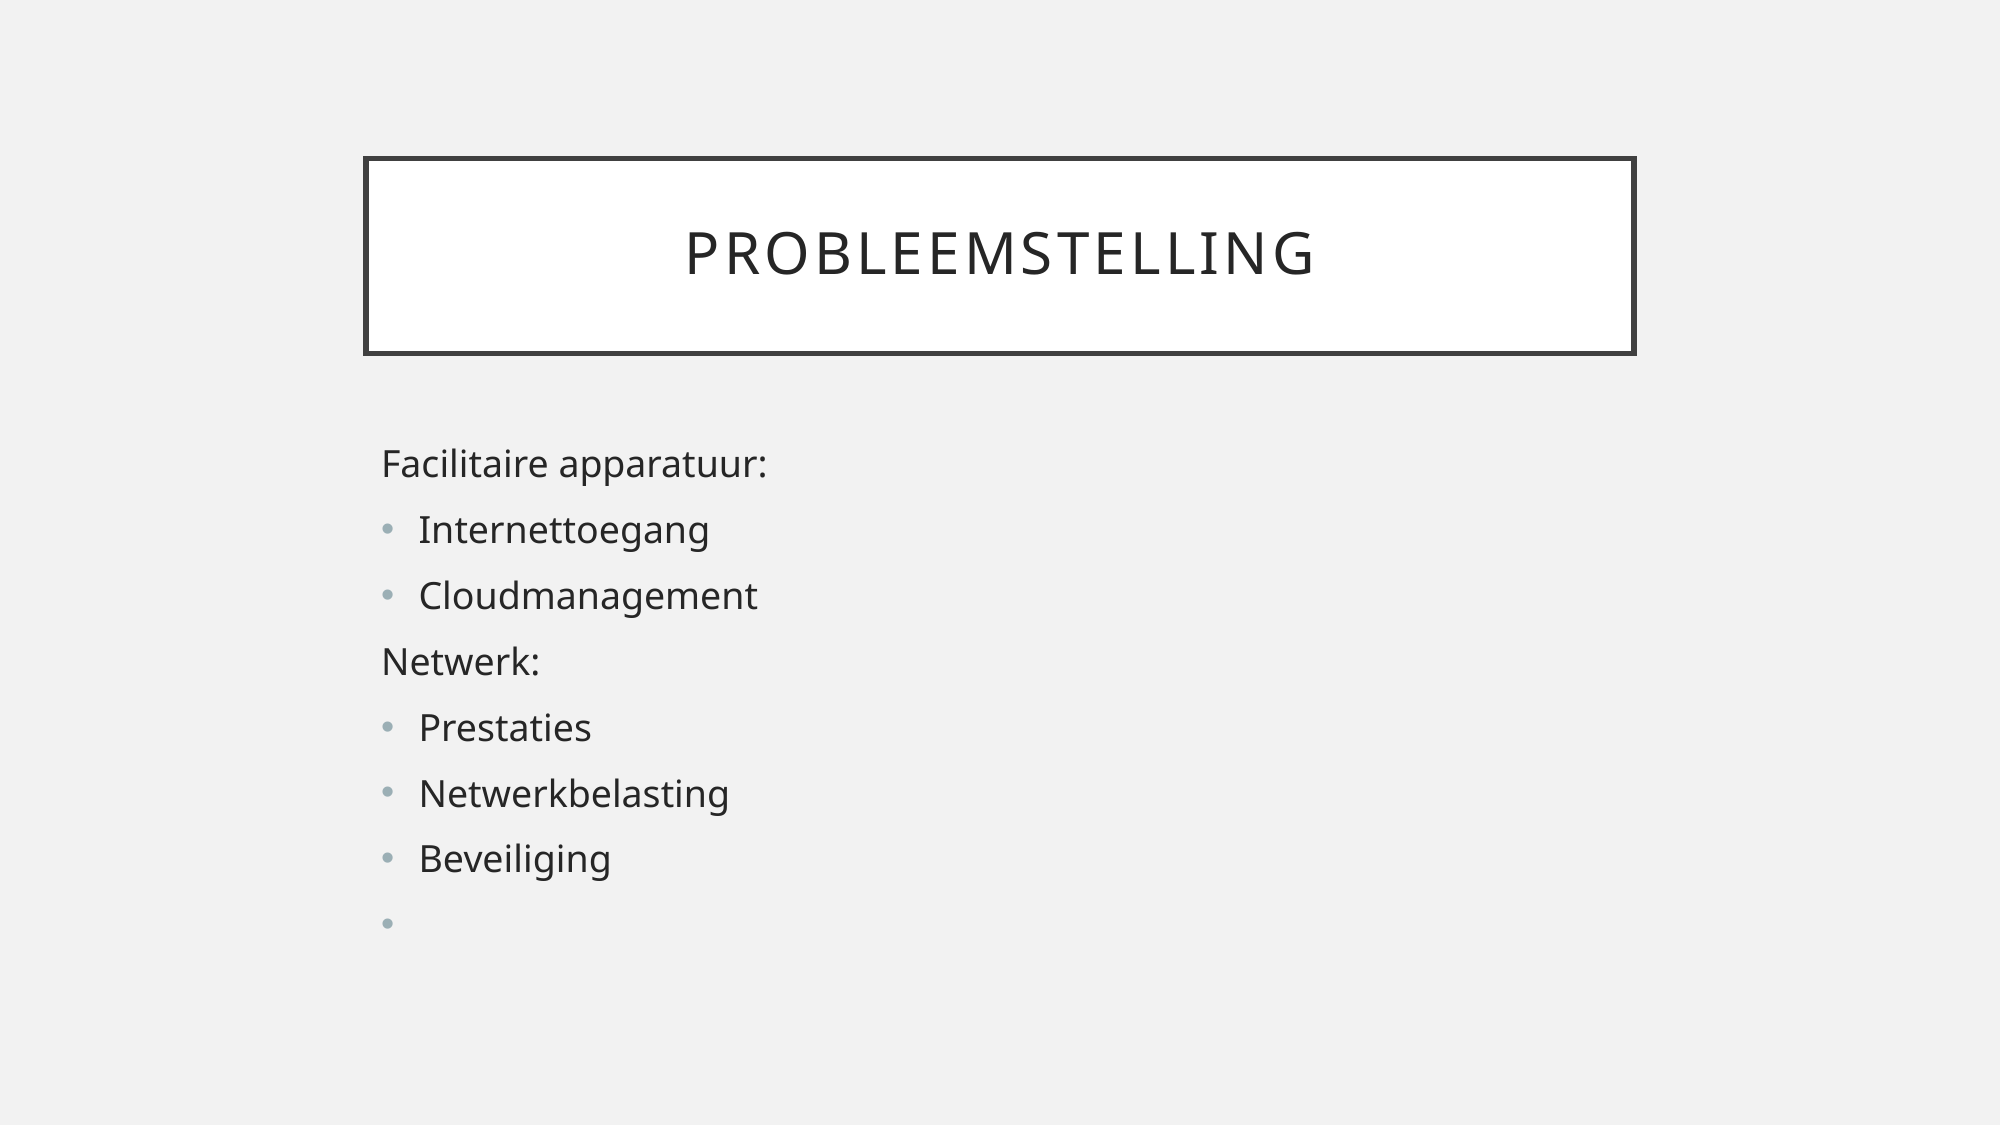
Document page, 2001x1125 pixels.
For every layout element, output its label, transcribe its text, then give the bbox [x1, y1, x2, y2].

list Facilitaire apparatuur: Internettoegang Cloudmanagement Netwerk: Prestaties Netwerkbelasting Beveiliging [366, 432, 1634, 942]
title probleemstelling [366, 158, 1634, 354]
